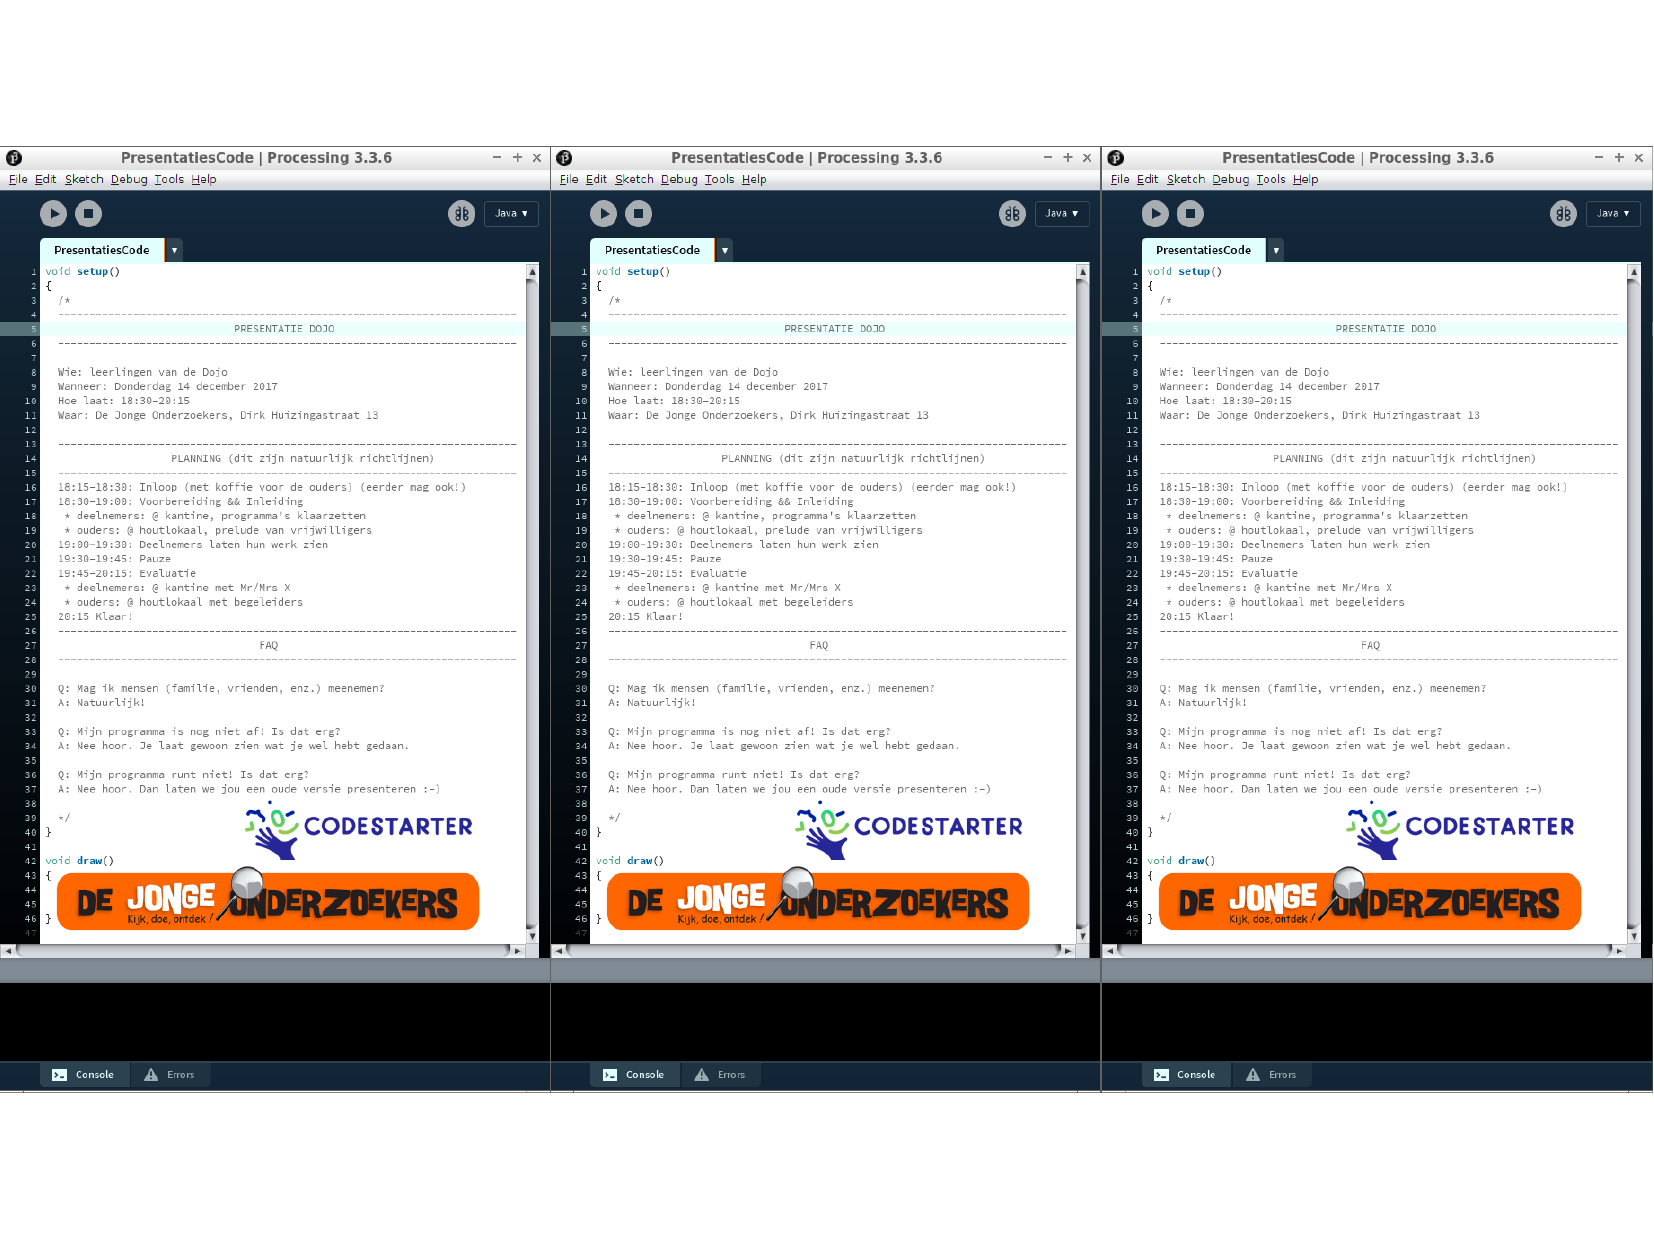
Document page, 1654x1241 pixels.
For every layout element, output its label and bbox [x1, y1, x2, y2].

picture [0, 146, 1653, 1093]
